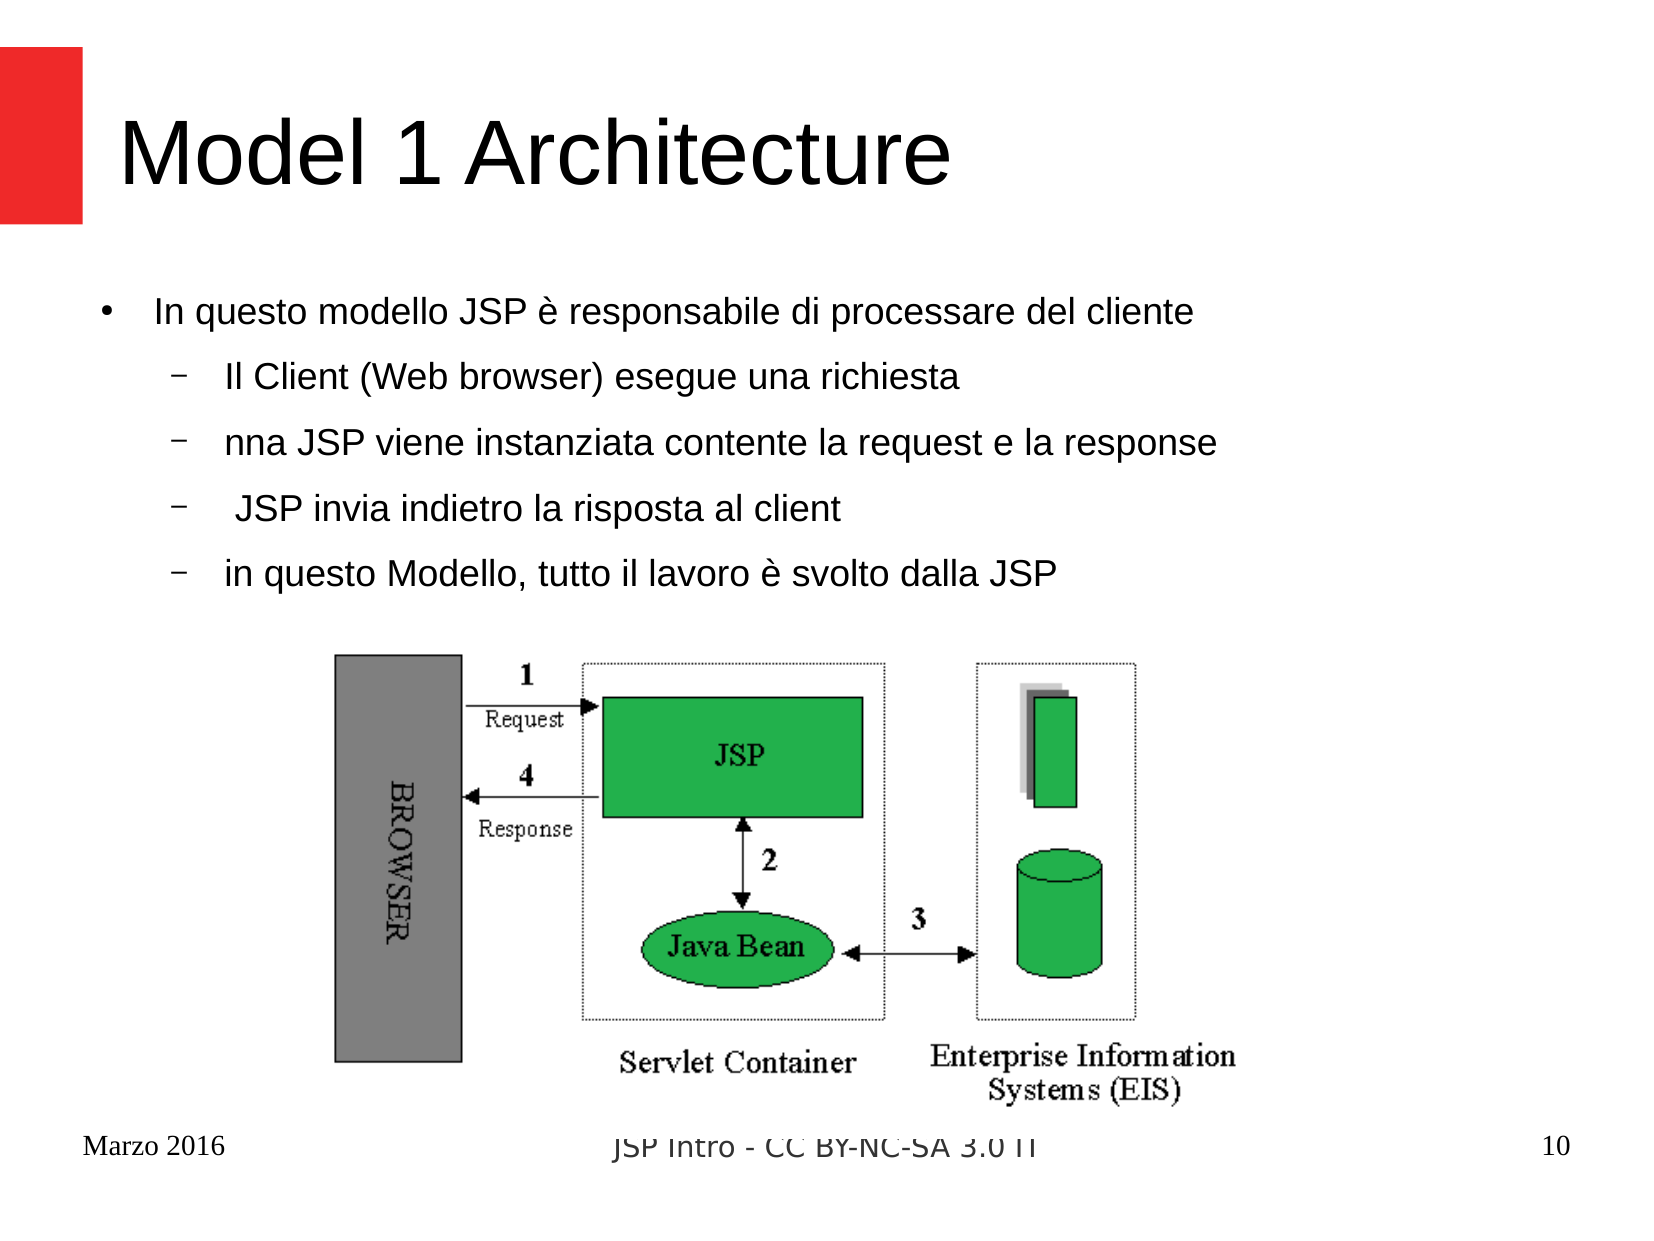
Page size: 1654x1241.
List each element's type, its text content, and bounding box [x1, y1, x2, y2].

title Model 1 Architecture [118, 49, 1607, 257]
picture [323, 643, 1305, 1139]
list In questo modello JSP è responsabile di processare del cliente Il Client (Web browser) esegue una richiesta nna JSP viene instanziata contente la request e la response JSP invia indietro la risposta al client in questo Modello, tutto il lavoro è svolto dalla JSP [82, 290, 1571, 1010]
